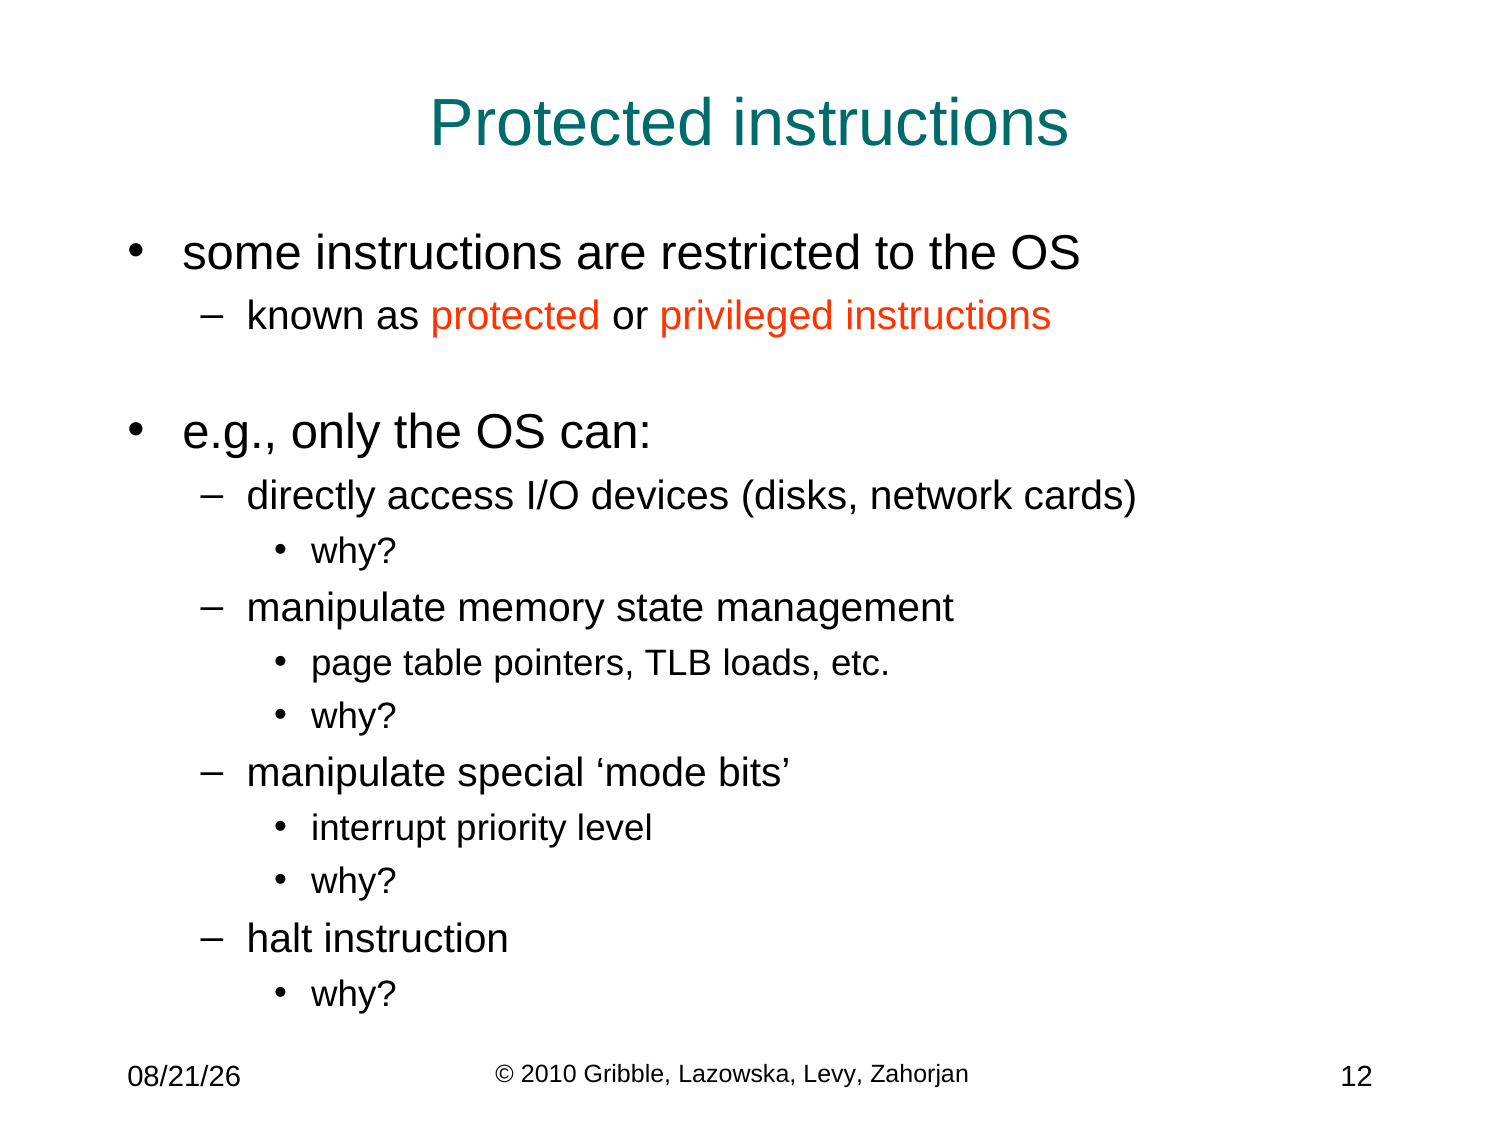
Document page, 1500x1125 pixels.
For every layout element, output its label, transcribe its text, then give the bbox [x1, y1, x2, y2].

list some instructions are restricted to the OS known as protected or privileged instructions e.g., only the OS can: directly access I/O devices (disks, network cards) why? manipulate memory state management page table pointers, TLB loads, etc. why? manipulate special ‘mode bits’ interrupt priority level why? halt instruction why? [112, 212, 1388, 1025]
title Protected instructions [112, 62, 1388, 175]
